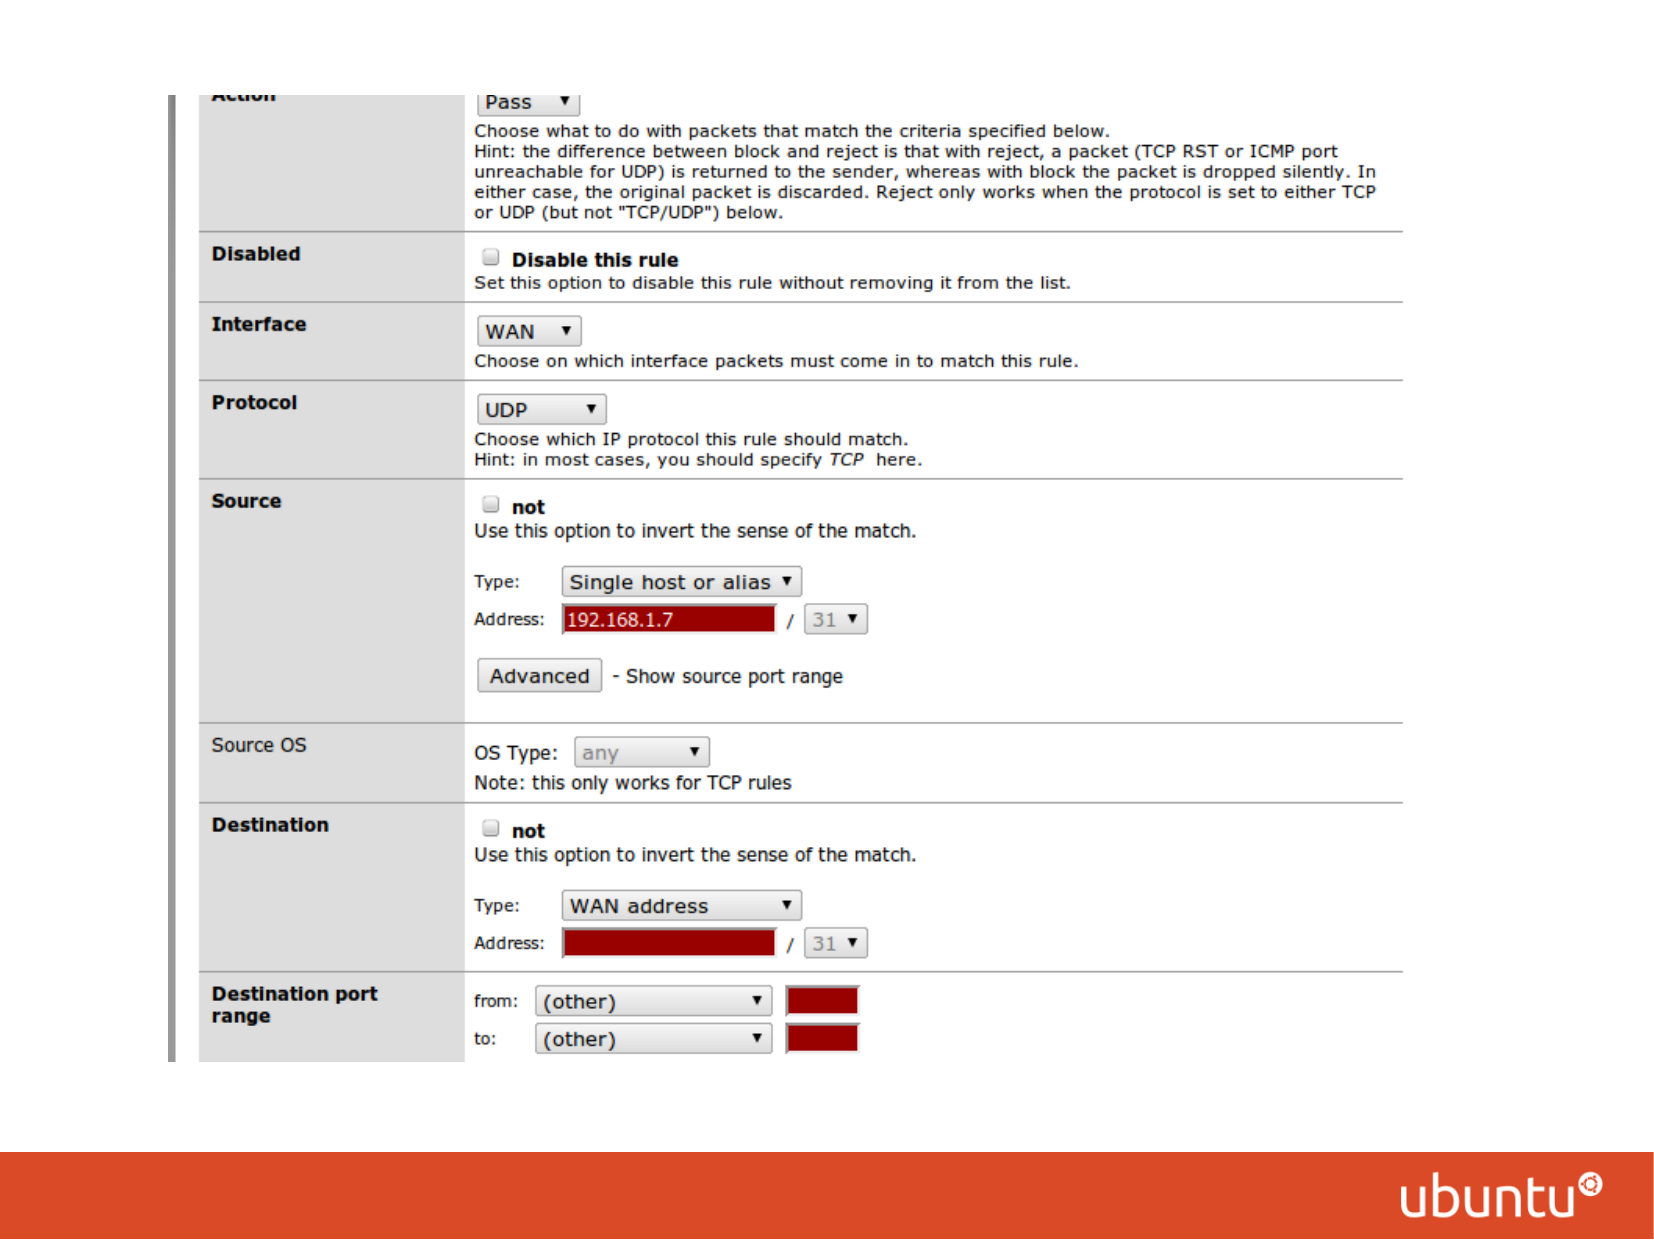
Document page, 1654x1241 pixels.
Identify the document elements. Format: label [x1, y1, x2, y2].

picture [168, 95, 1411, 1062]
picture [0, 1152, 1654, 1239]
